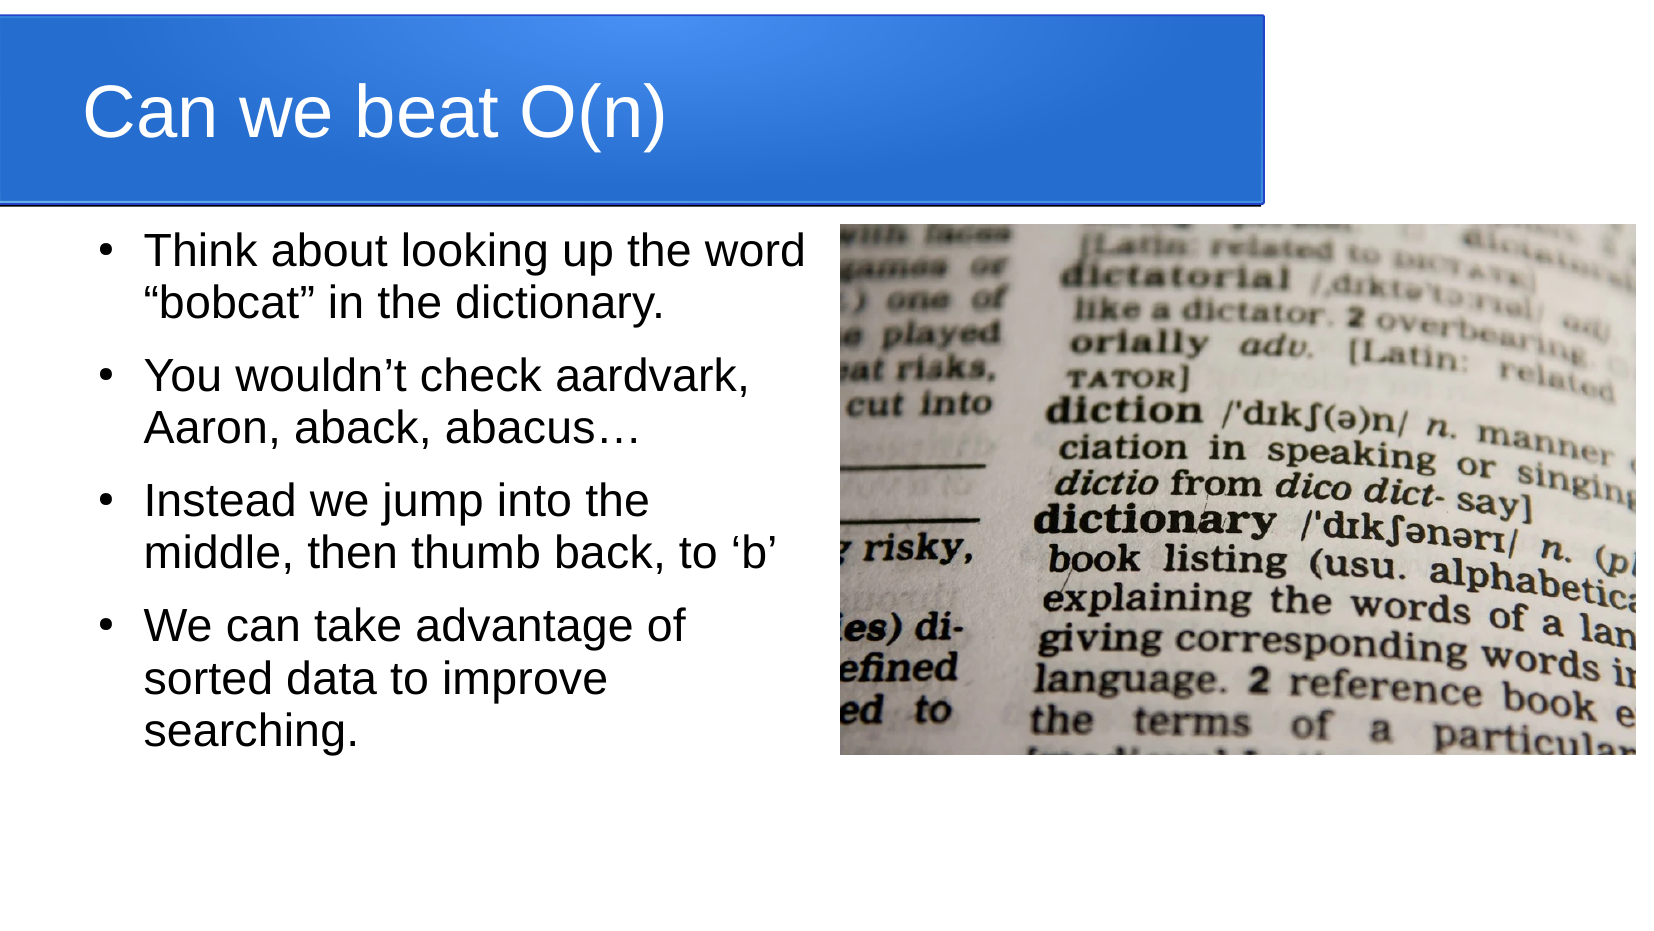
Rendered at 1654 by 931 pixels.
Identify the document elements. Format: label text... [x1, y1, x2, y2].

list Think about looking up the word “bobcat” in the dictionary. You wouldn’t check aardvark, Aaron, aback, abacus… Instead we jump into the middle, then thumb back, to ‘b’ We can take advantage of sorted data to improve searching. [82, 224, 809, 826]
title Can we beat O(n) [82, 35, 1235, 189]
picture [840, 224, 1636, 755]
